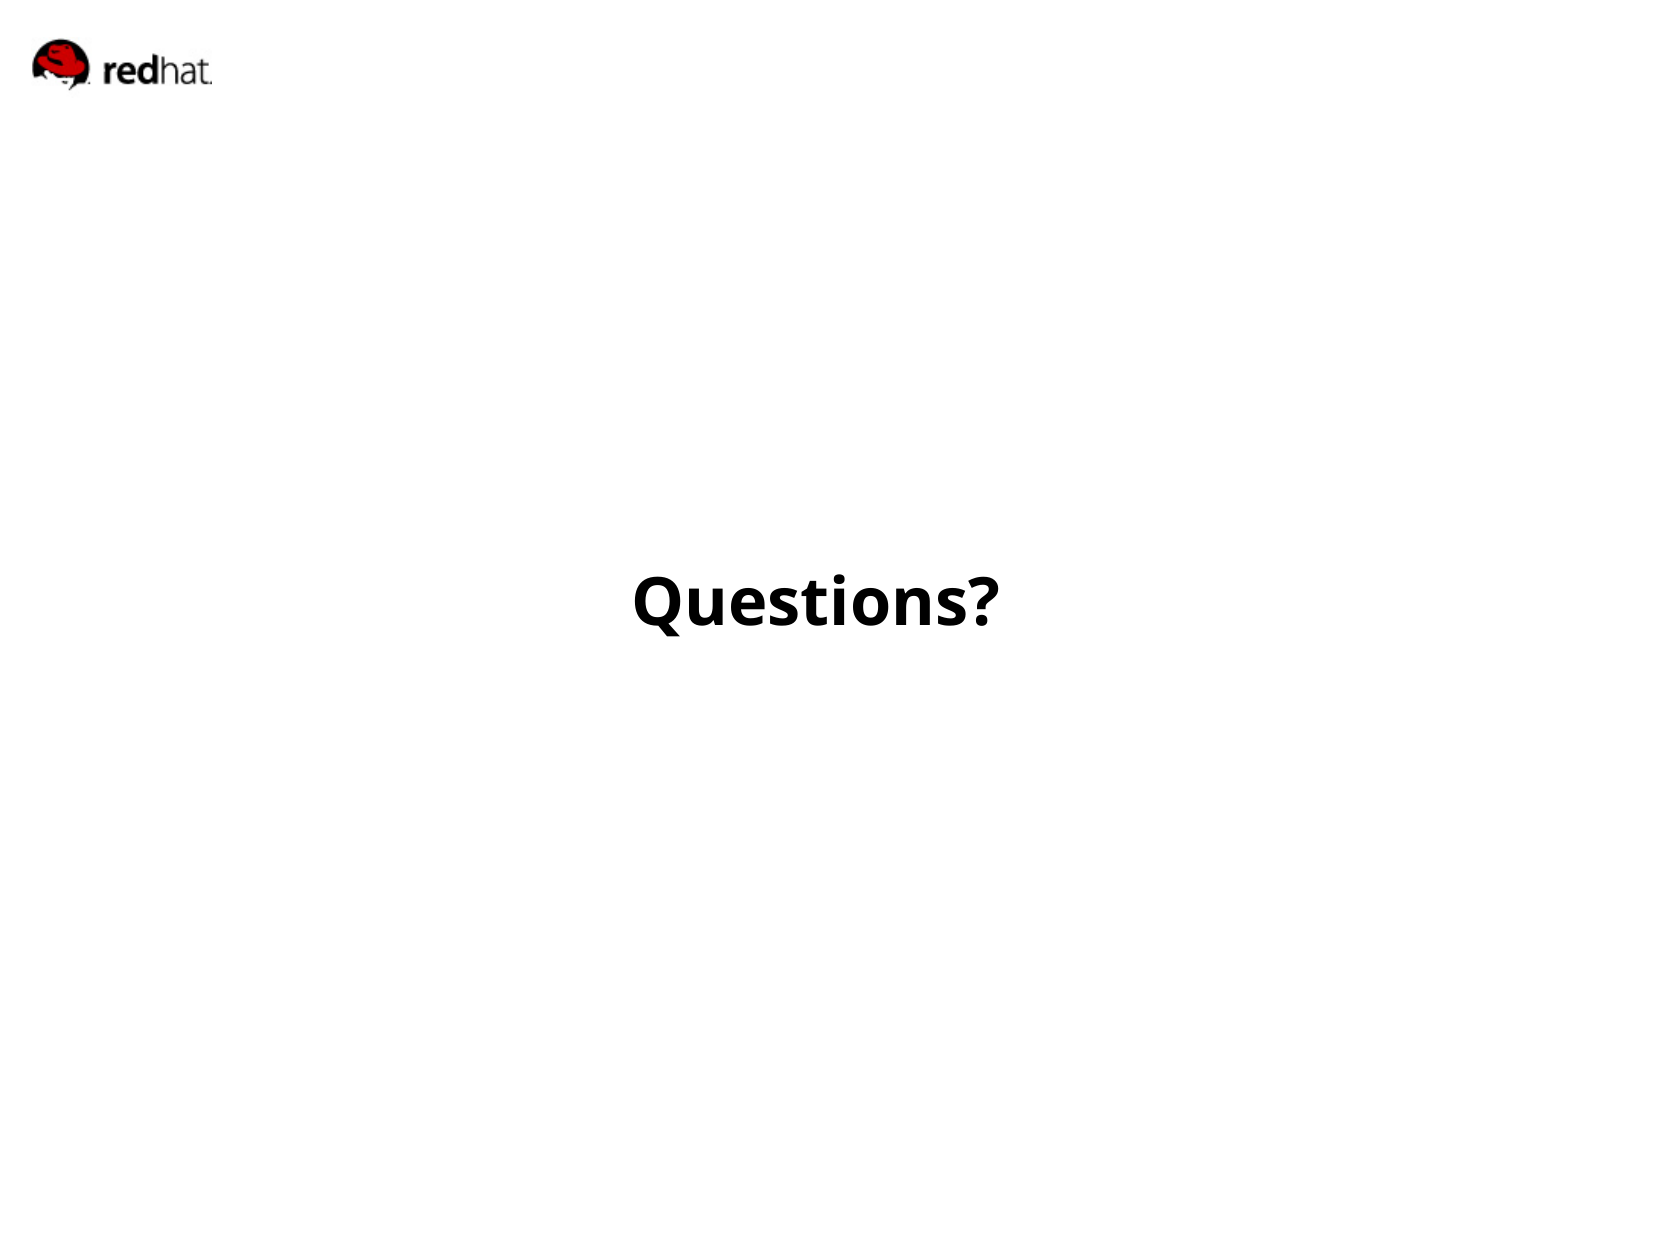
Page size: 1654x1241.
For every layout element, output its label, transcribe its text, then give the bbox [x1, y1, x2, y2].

picture [31, 37, 212, 98]
title Questions? [109, 496, 1522, 704]
